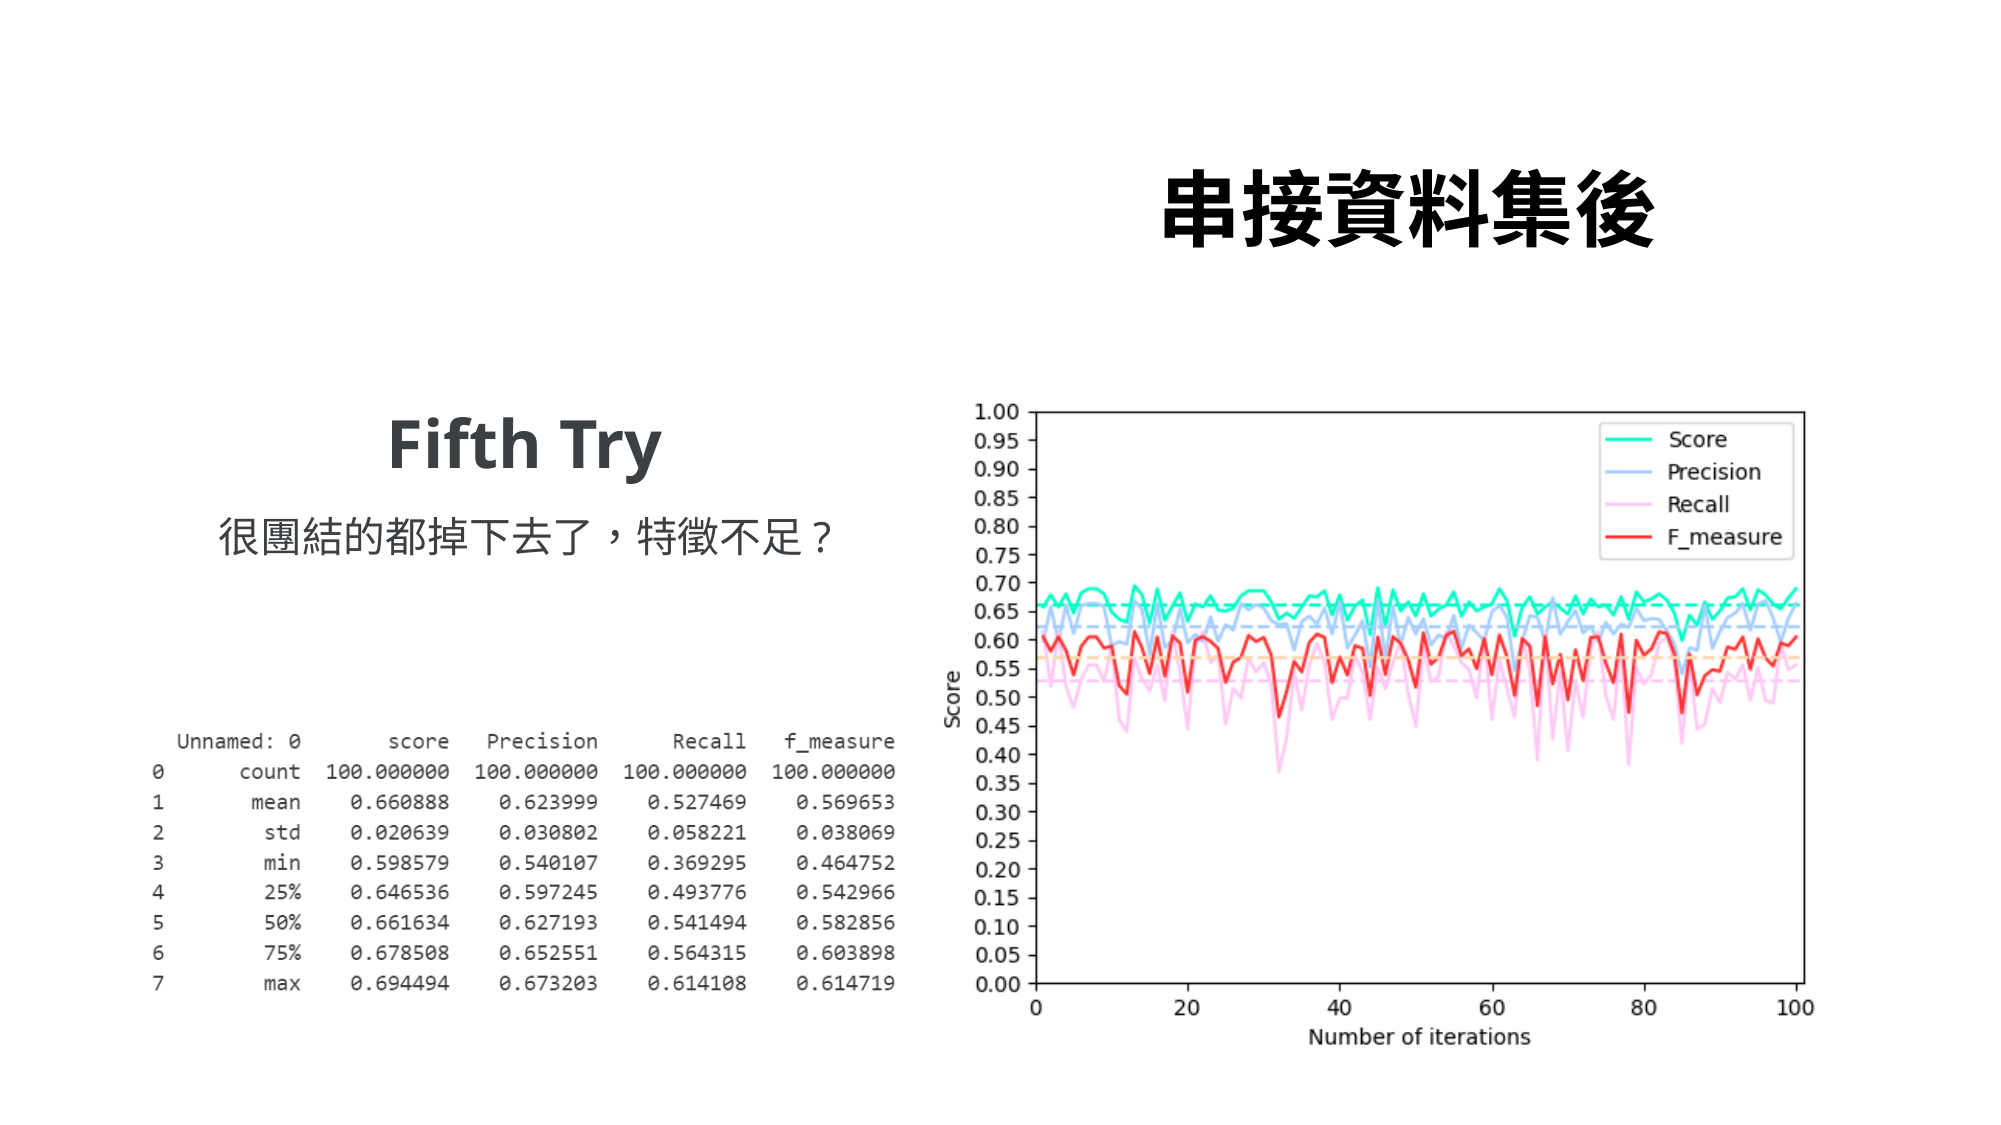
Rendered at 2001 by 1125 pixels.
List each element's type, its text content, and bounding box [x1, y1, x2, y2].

text_box 很團結的都掉下去了，特徵不足? [193, 503, 857, 569]
picture [137, 322, 1903, 1066]
title 串接資料集後 [1044, 148, 1771, 280]
text_box Fifth Try [294, 394, 756, 490]
